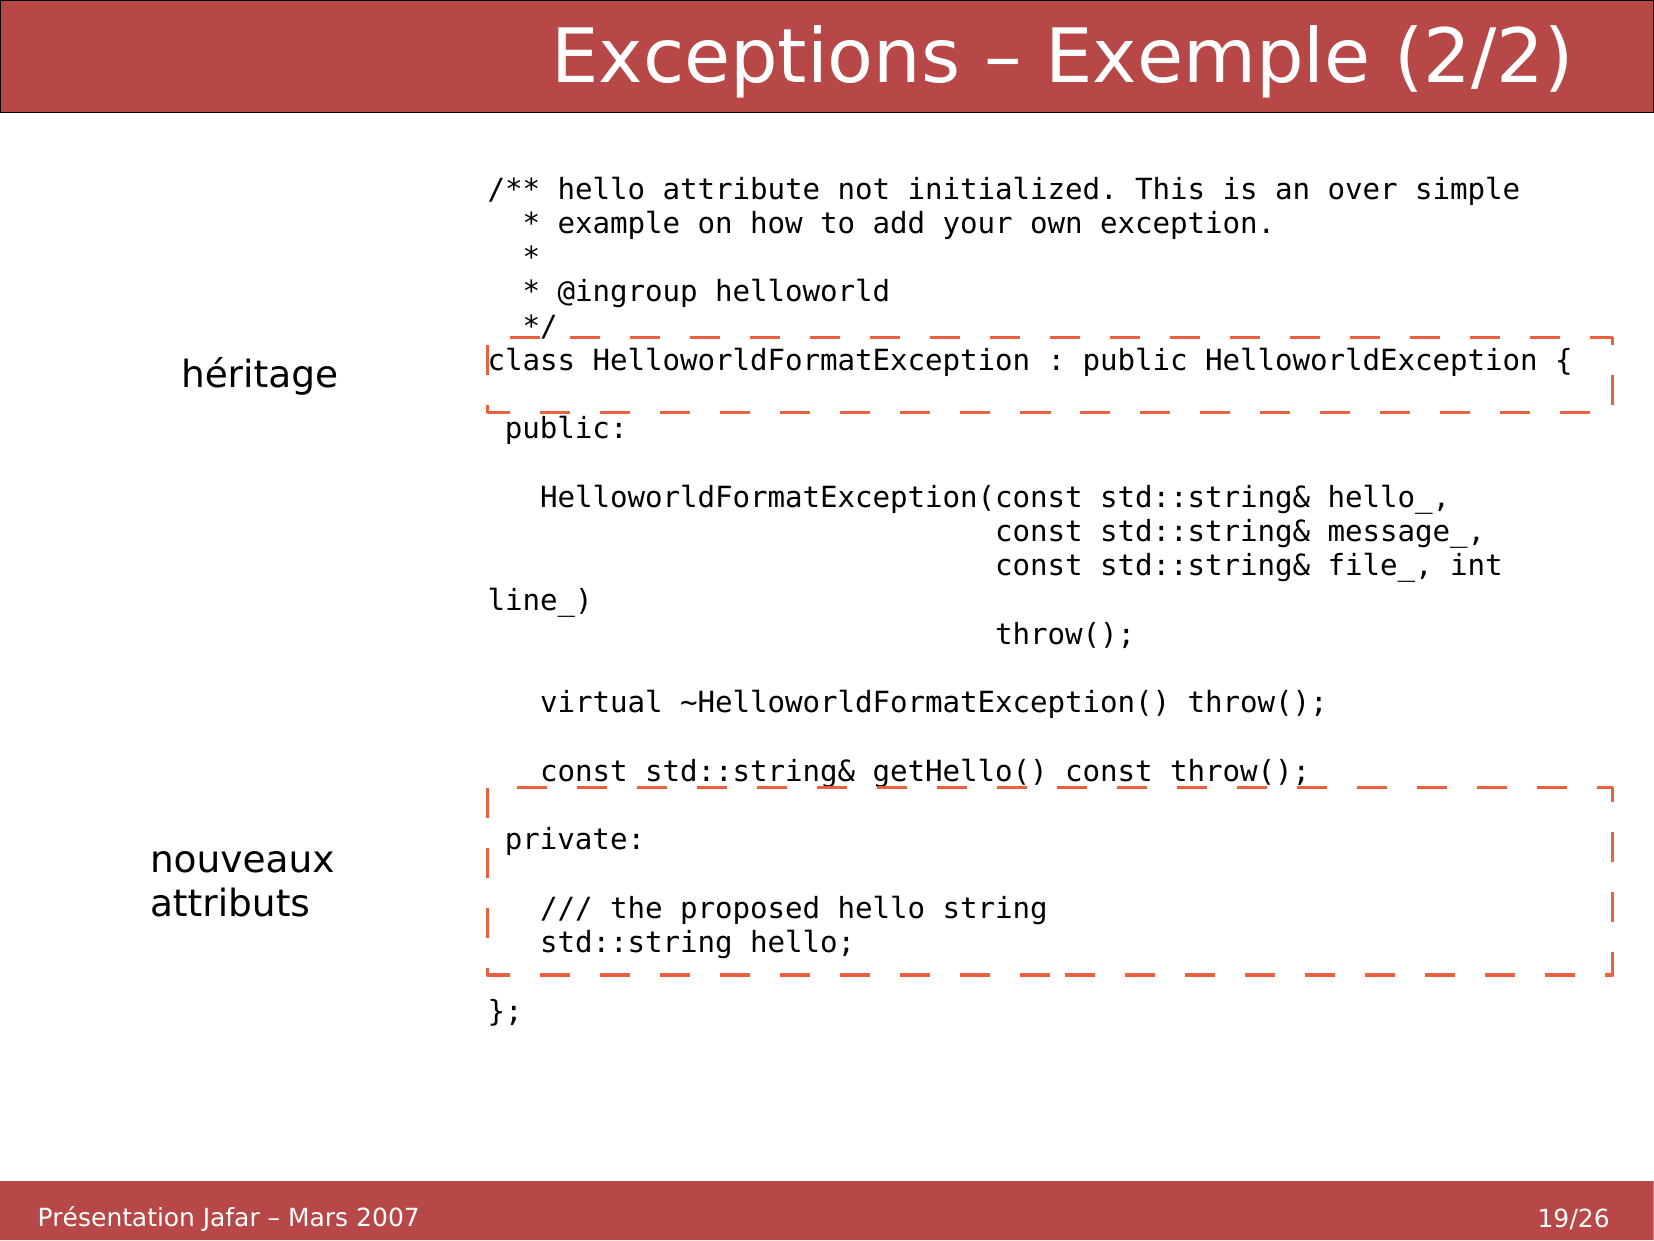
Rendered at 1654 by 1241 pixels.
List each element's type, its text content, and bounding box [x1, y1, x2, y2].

title Exceptions – Exemple (2/2) [0, 0, 1654, 113]
text_box /** hello attribute not initialized. This is an over simple * example on how to add your own exception. * * @ingroup helloworld */ class HelloworldFormatException : public HelloworldException { public: HelloworldFormatException(const std::string& hello_, const std::string& message_, const std::string& file_, int line_) throw(); virtual ~HelloworldFormatException() throw(); const std::string& getHello() const throw(); private: /// the proposed hello string std::string hello; }; [487, 171, 1613, 1029]
text_box héritage [181, 337, 488, 413]
text_box nouveaux attributs [150, 787, 488, 976]
